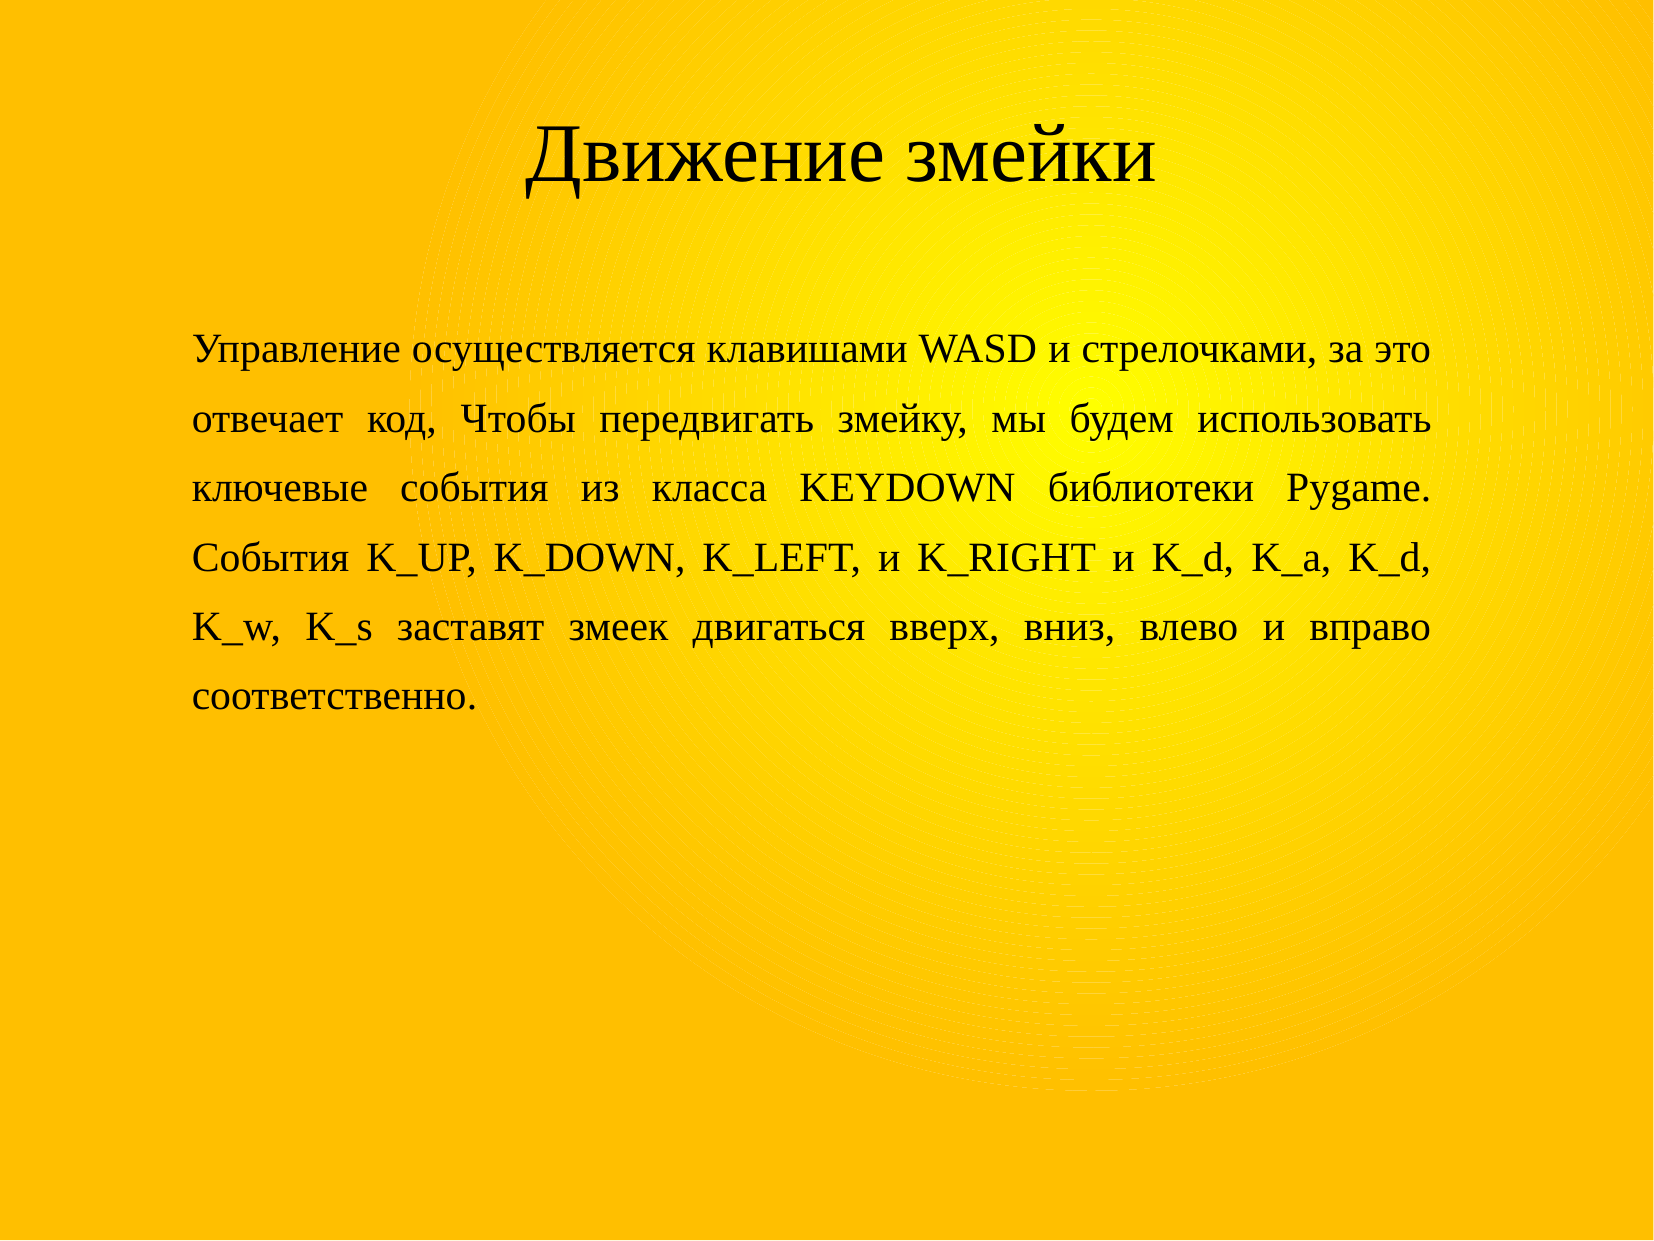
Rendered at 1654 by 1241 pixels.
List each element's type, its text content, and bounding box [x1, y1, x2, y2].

title Движение змейки [82, 49, 1571, 257]
text_box Управление осуществляется клавишами WASD и стрелочками, за это отвечает код, Чтобы передвигать змейку, мы будем использовать ключевые события из класса KEYDOWN библиотеки Pygame. События K_UP, K_DOWN, K_LEFT, и K_RIGHT и K_d, K_a, K_d, K_w, K_s заставят змеек двигаться вверх, вниз, влево и вправо соответственно. [177, 295, 1447, 773]
